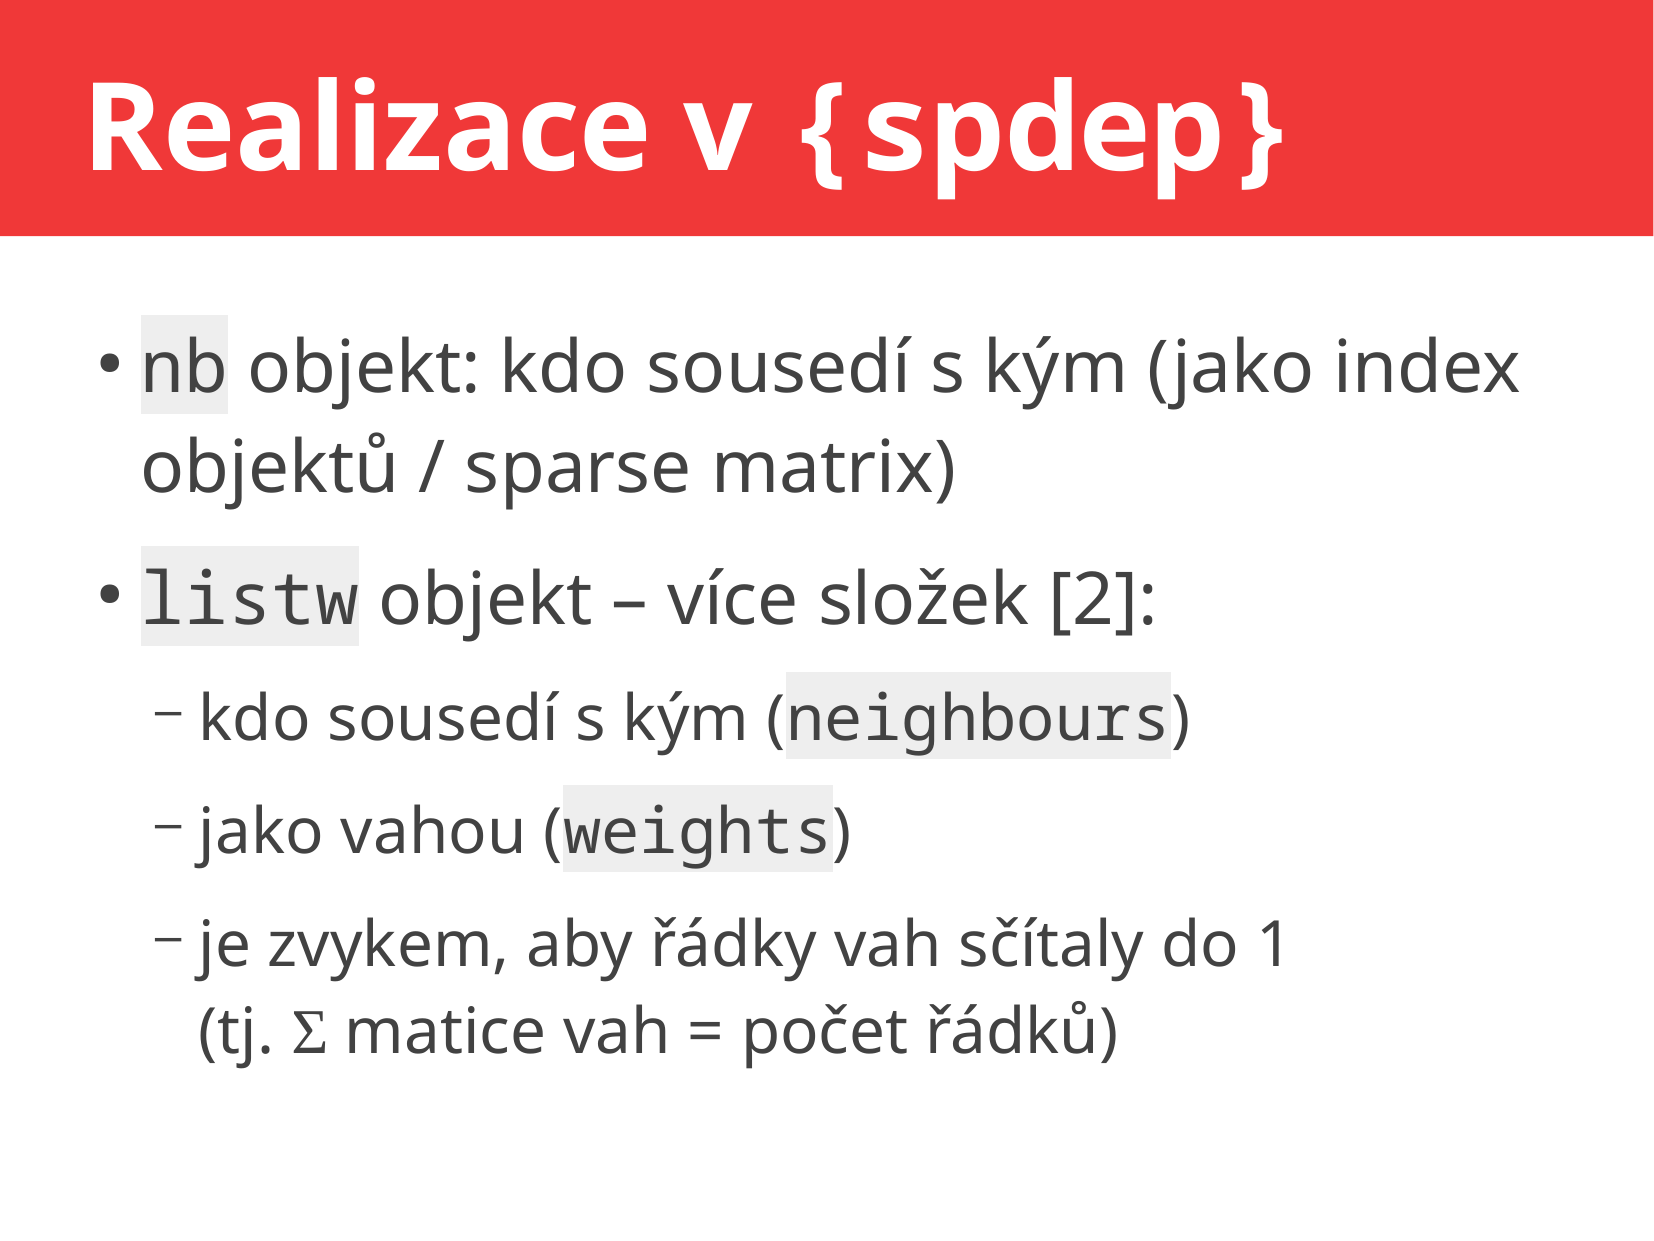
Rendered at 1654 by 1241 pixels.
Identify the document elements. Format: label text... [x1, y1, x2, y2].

title Realizace v {spdep} [82, 19, 1571, 227]
list nb objekt: kdo sousedí s kým (jako index objektů / sparse matrix) listw objekt – více složek [2]: kdo sousedí s kým (neighbours) jako vahou (weights) je zvykem, aby řádky vah sčítaly do 1 (tj. Σ matice vah = počet řádků) [82, 314, 1563, 1080]
